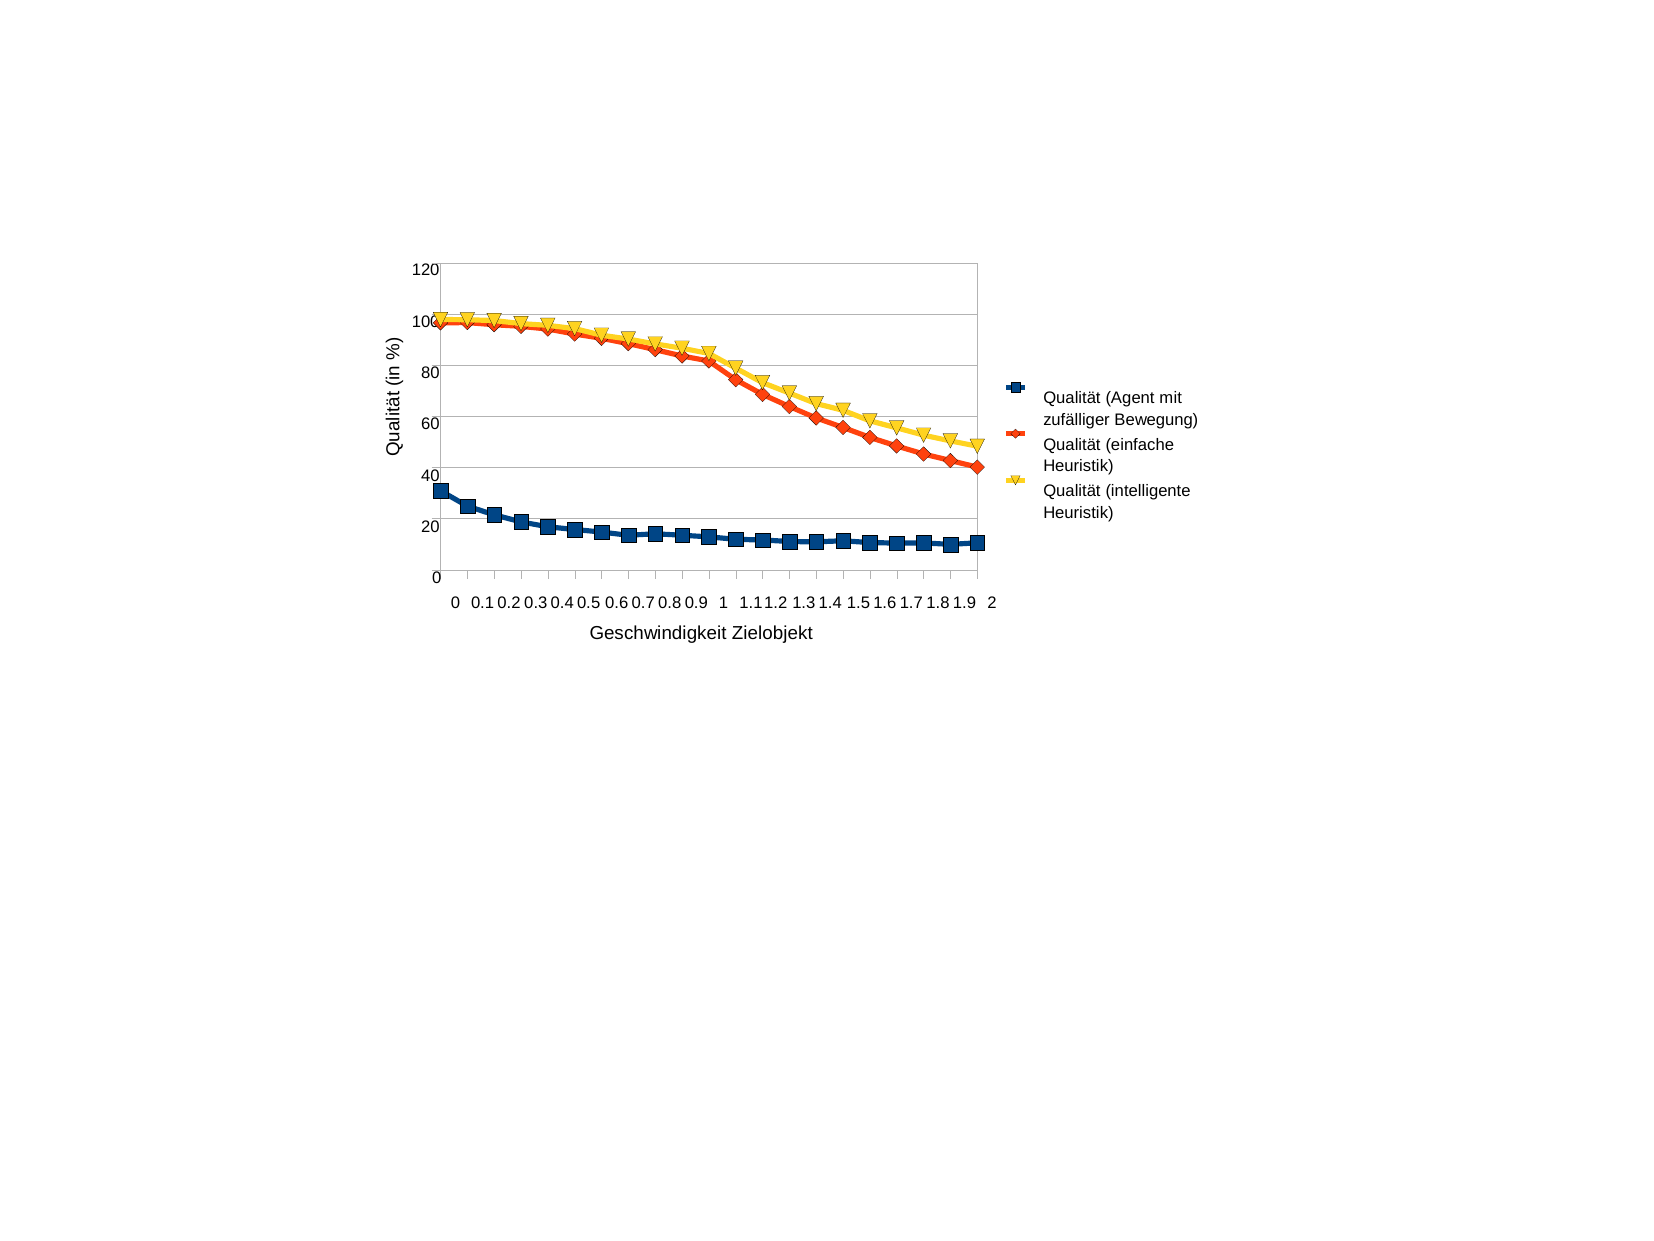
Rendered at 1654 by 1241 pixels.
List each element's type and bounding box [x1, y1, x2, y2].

picture [338, 243, 1237, 656]
